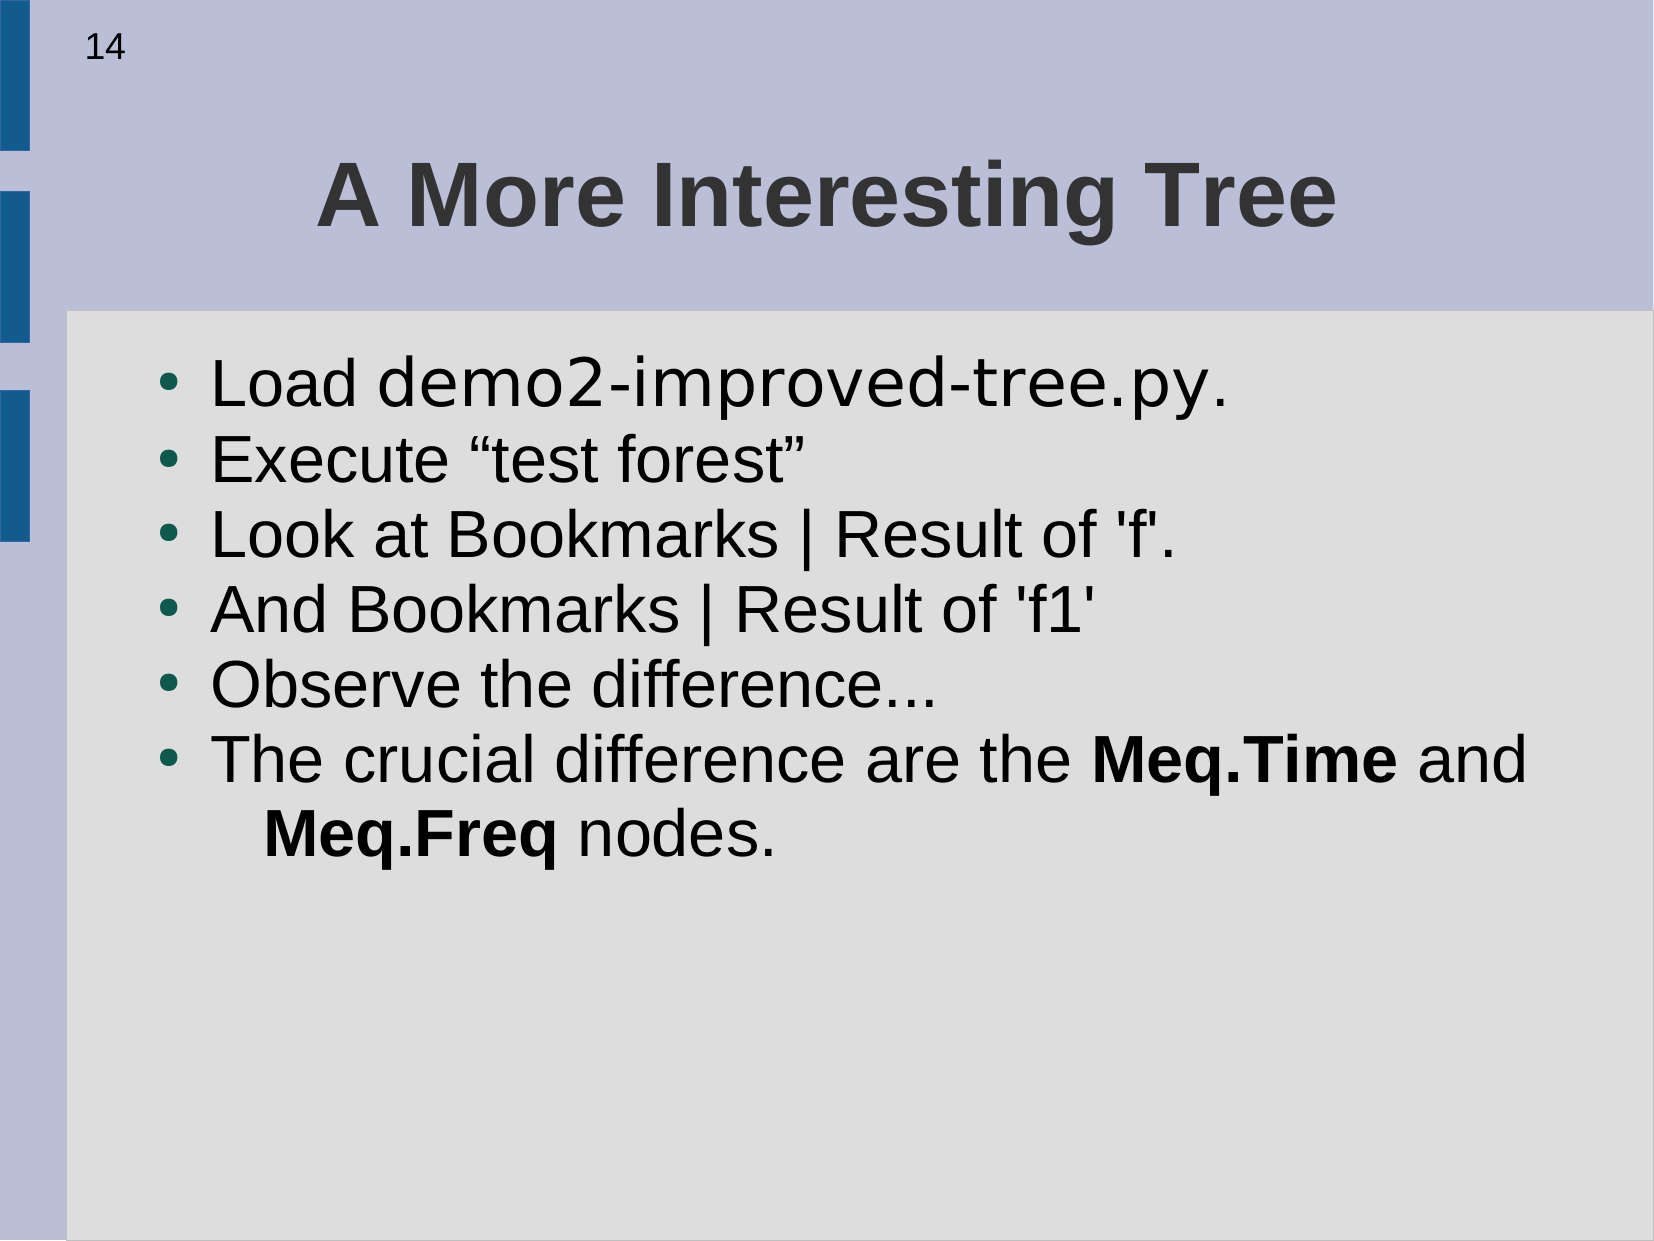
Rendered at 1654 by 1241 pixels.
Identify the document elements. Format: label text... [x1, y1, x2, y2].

text_box <number> [69, 18, 271, 92]
title A More Interesting Tree [121, 91, 1534, 299]
list Load demo2-improved-tree.py. Execute “test forest” Look at Bookmarks | Result of 'f'. And Bookmarks | Result of 'f1' Observe the difference... The crucial difference are the Meq.Time and Meq.Freq nodes. [121, 344, 1534, 1127]
